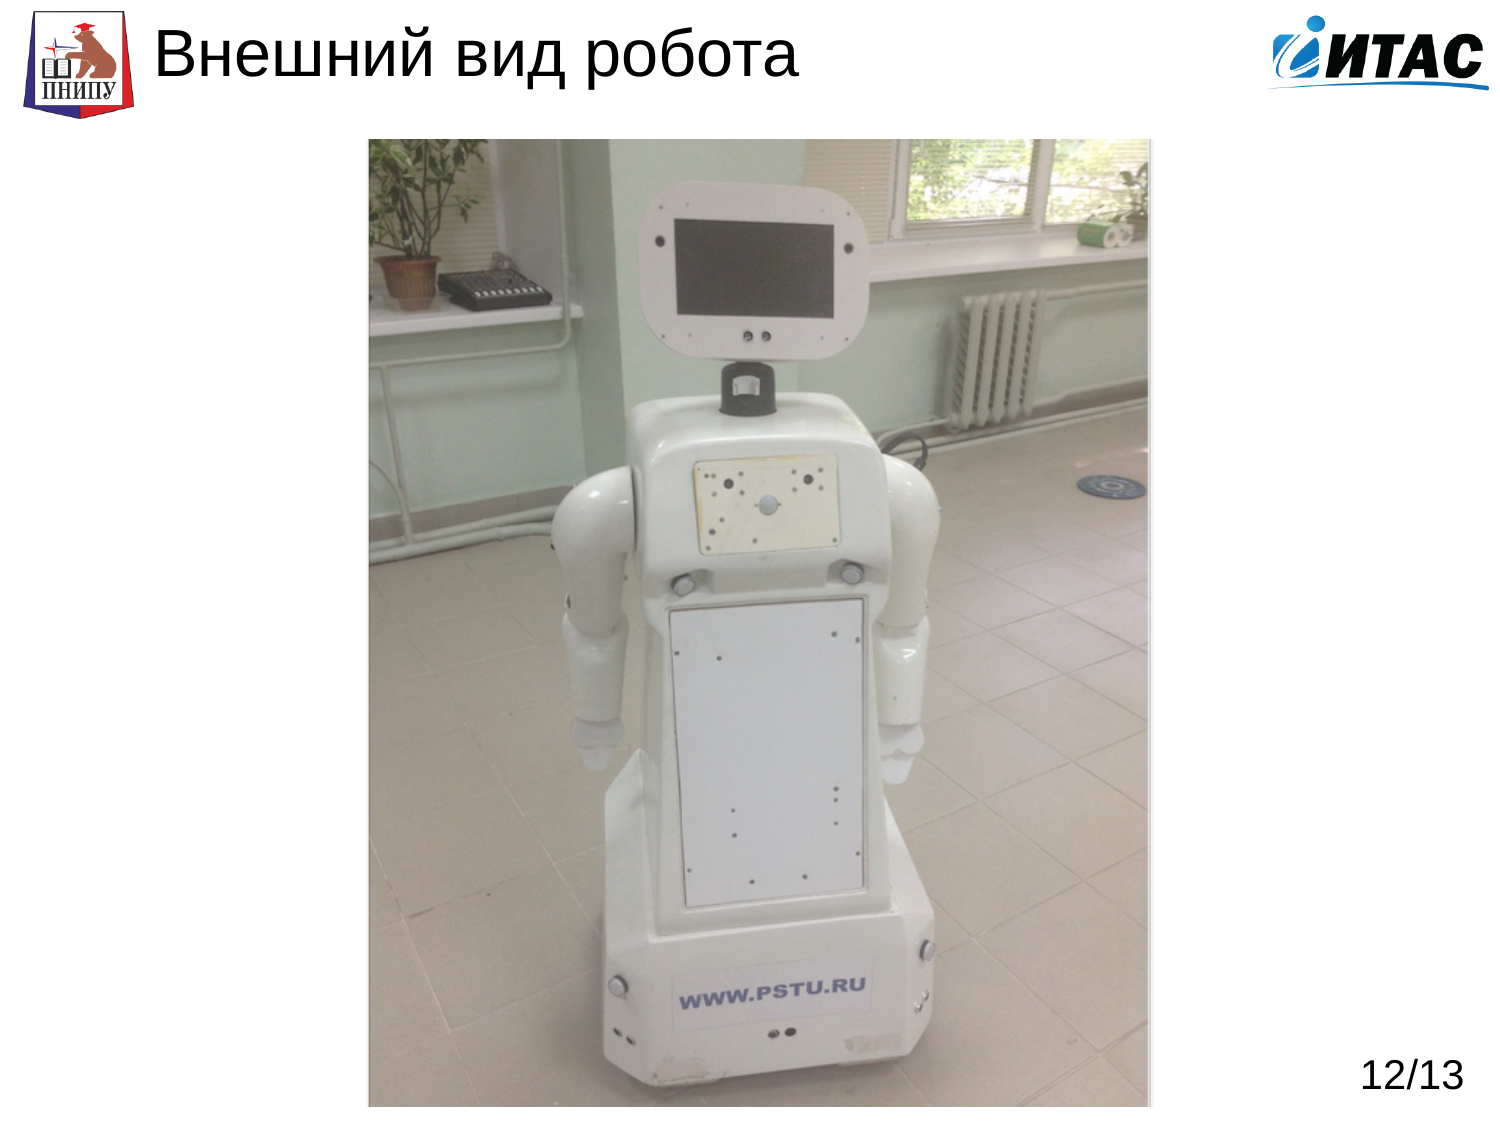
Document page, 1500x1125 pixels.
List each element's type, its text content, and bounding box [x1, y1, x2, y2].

picture [366, 139, 1154, 1107]
title Внешний вид робота [153, 0, 1252, 128]
picture [1265, 13, 1489, 94]
picture [23, 11, 134, 119]
